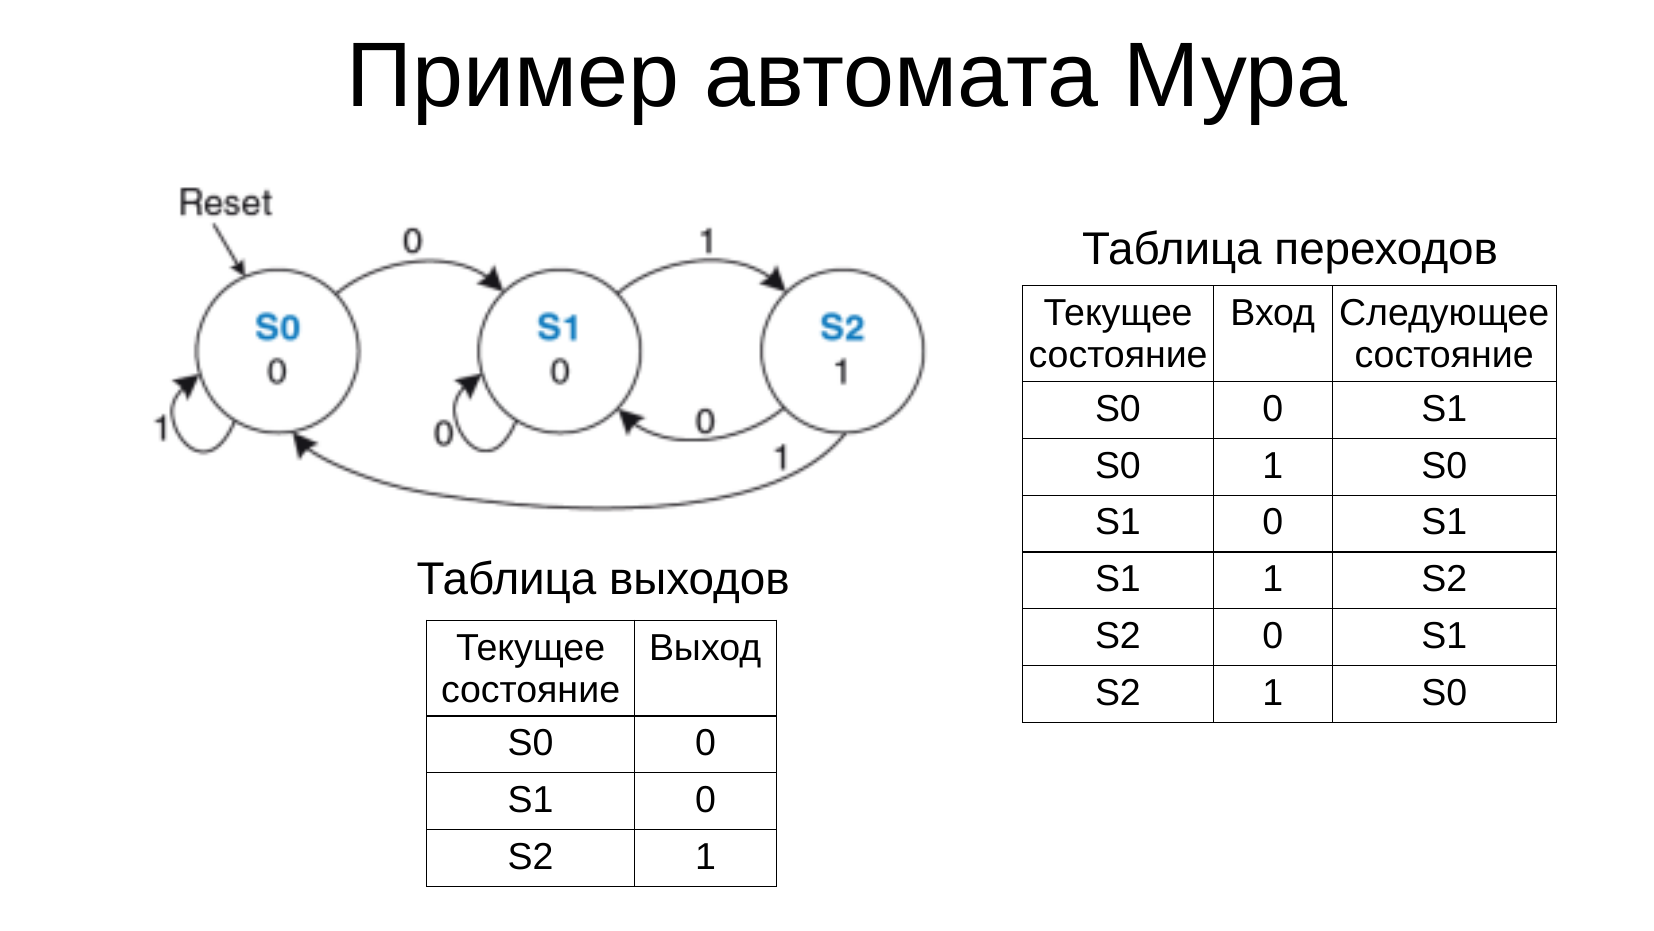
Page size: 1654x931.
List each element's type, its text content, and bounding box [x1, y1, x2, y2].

table_cell 0 [635, 717, 776, 772]
table_header Выход [635, 640, 776, 715]
table_cell S2 [427, 830, 634, 886]
table_header Вход [1237, 313, 1249, 322]
table_cell S1 [1333, 382, 1556, 438]
title Пример автомата Мура [150, 13, 1546, 136]
table_cell S2 [1333, 553, 1556, 608]
table_header Вход [1214, 310, 1332, 381]
table_cell S0 [1023, 439, 1213, 495]
table_cell S0 [1333, 439, 1556, 495]
table_cell S0 [1333, 666, 1556, 722]
table_cell 1 [1214, 553, 1332, 608]
table_cell 1 [635, 830, 776, 886]
text_box Таблица переходов [1020, 215, 1561, 310]
table_cell S1 [427, 773, 634, 829]
table_cell 0 [635, 773, 776, 829]
table_header Выход [724, 642, 735, 658]
picture [98, 178, 971, 585]
table_cell S1 [1333, 496, 1556, 551]
table_cell 0 [1214, 609, 1332, 665]
table_header Следующее состояние [1333, 310, 1556, 381]
table_cell S2 [1023, 609, 1213, 665]
table_header Текущее состояние [427, 640, 634, 715]
text_box Таблица выходов [333, 546, 874, 640]
table_header Вход [1299, 310, 1308, 323]
table_cell S1 [1023, 496, 1213, 551]
table_cell S1 [1333, 609, 1556, 665]
table_header Выход [745, 643, 754, 658]
table_cell S1 [1023, 553, 1213, 608]
table_header Вход [1278, 310, 1289, 323]
table_header Текущее состояние [1023, 310, 1213, 381]
table_header Выход [656, 648, 668, 657]
table_cell S0 [427, 717, 634, 772]
table_cell 0 [1214, 382, 1332, 438]
table_cell 0 [1214, 496, 1332, 551]
table_cell S0 [1023, 382, 1213, 438]
table_cell 1 [1214, 666, 1332, 722]
table_cell 1 [1214, 439, 1332, 495]
table_cell S2 [1023, 666, 1213, 722]
